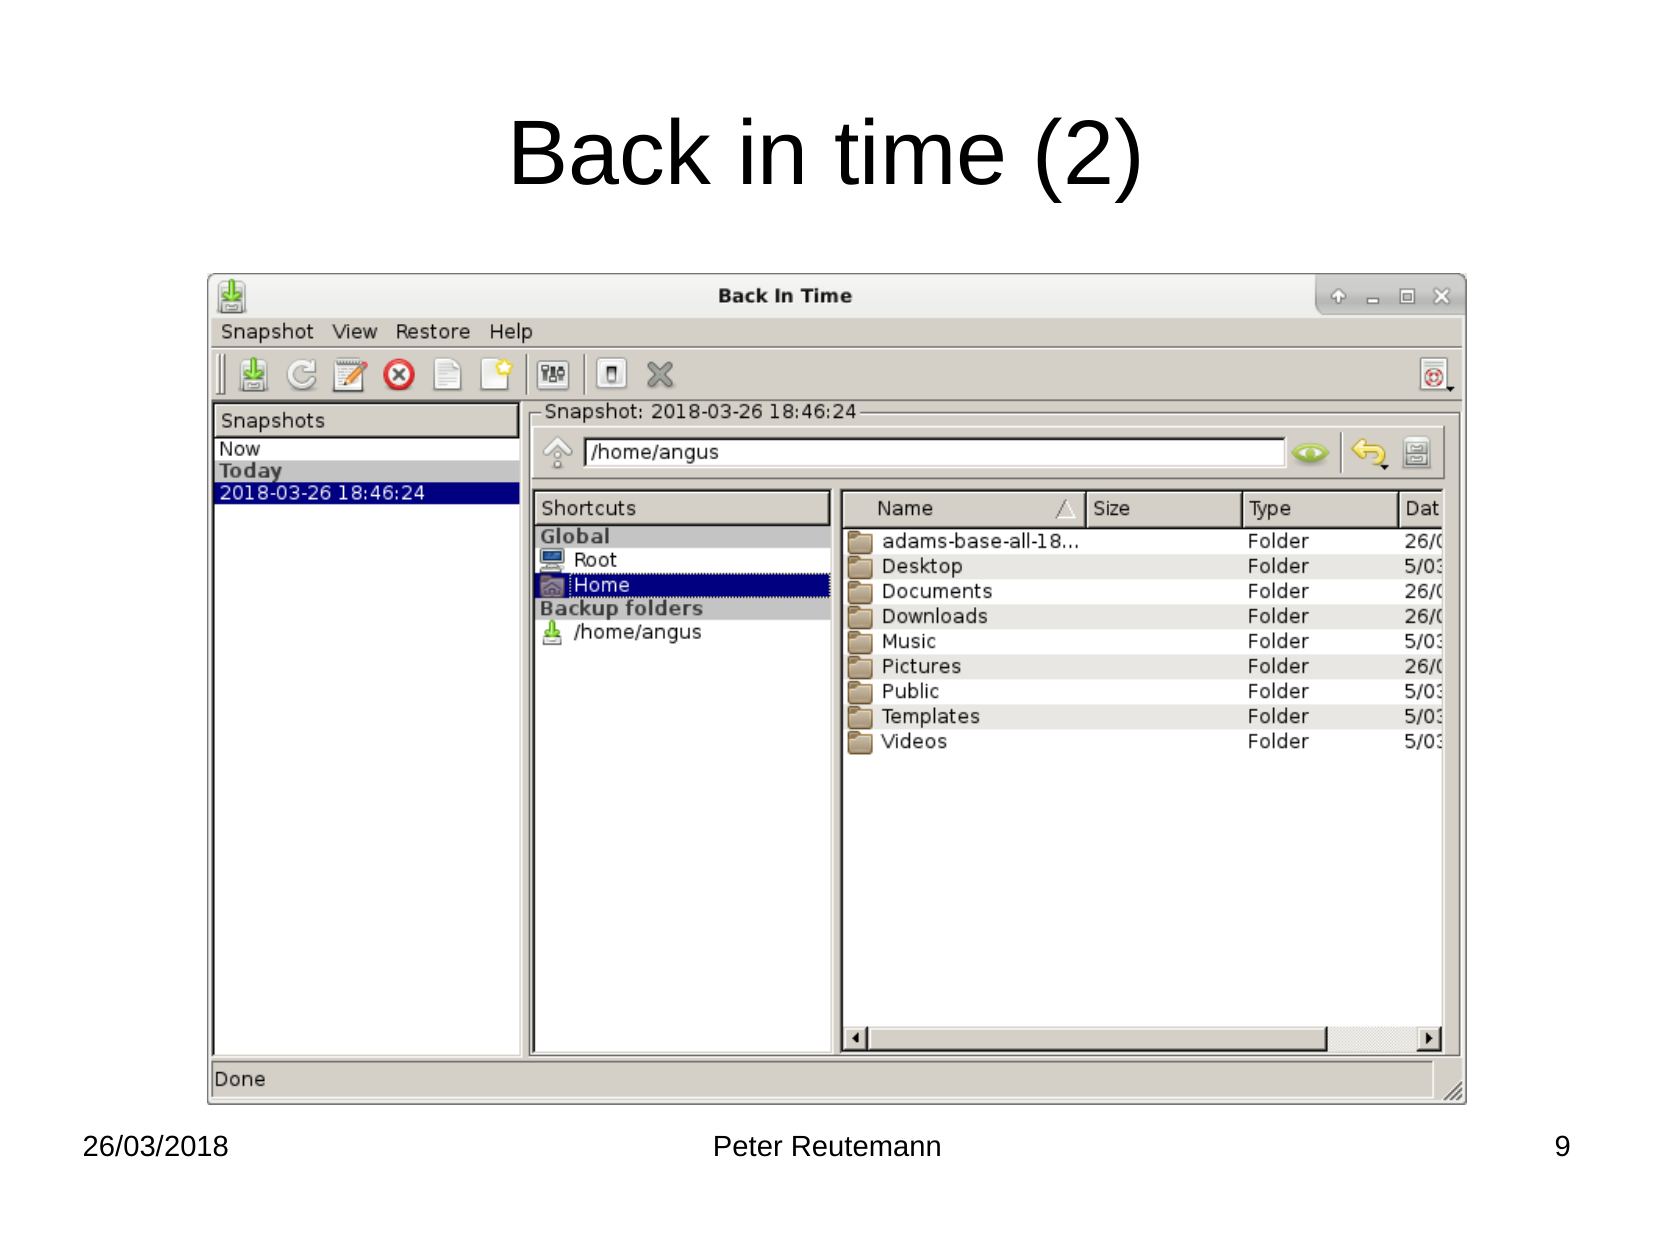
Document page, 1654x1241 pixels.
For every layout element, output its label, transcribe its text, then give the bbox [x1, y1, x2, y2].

title Back in time (2) [82, 49, 1571, 257]
picture [207, 273, 1467, 1105]
